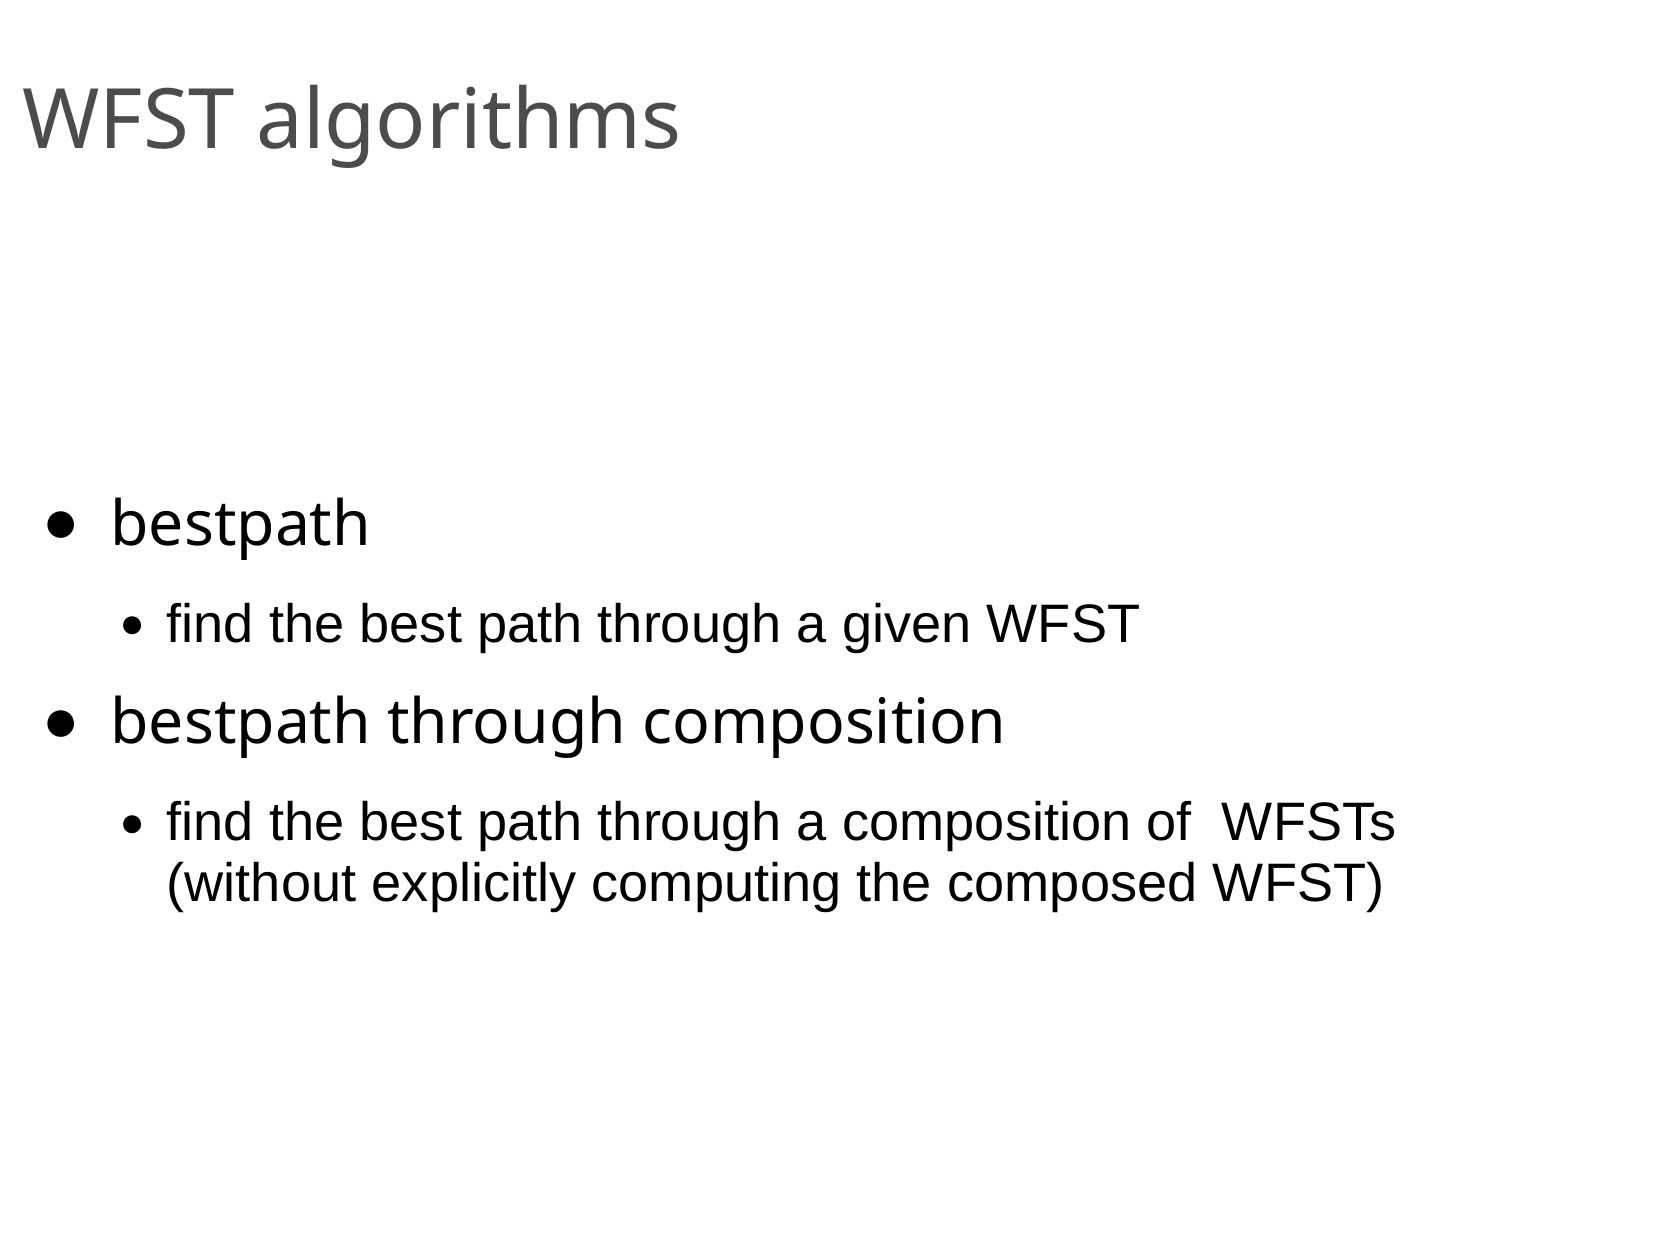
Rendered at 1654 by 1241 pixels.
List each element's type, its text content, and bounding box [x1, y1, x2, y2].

list bestpath find the best path through a given WFST bestpath through composition find the best path through a composition of WFSTs (without explicitly computing the composed WFST) [25, 233, 1654, 1158]
title WFST algorithms [22, 26, 1654, 205]
